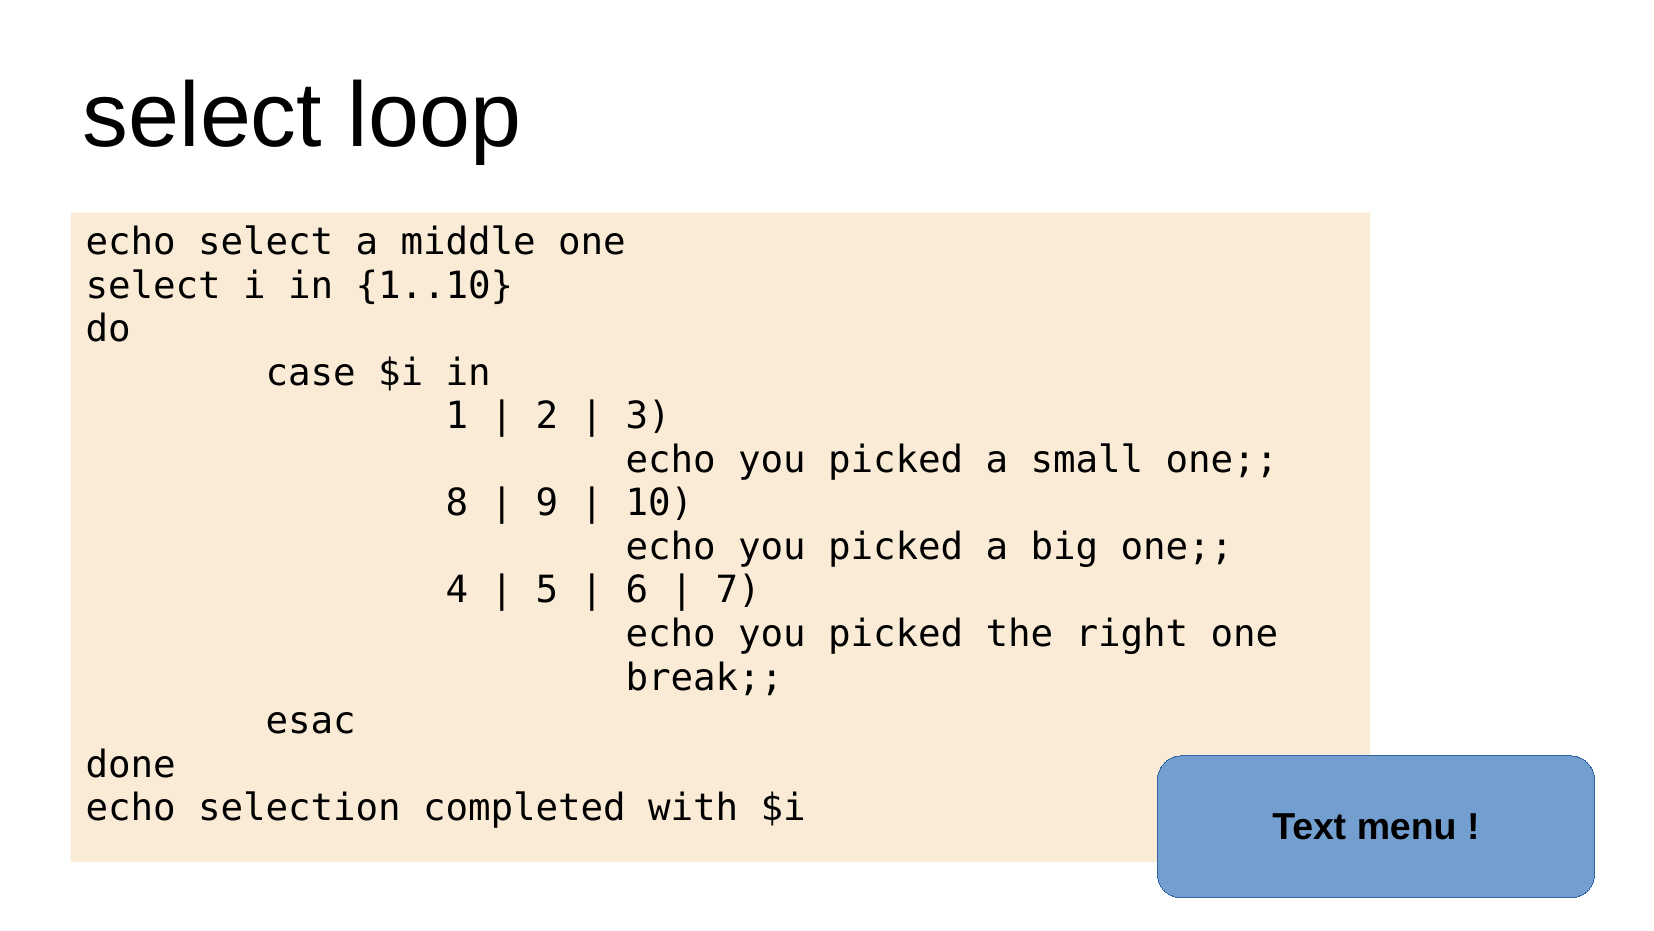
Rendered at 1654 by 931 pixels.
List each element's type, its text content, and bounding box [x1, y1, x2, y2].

text_box echo select a middle one select i in {1..10} do case $i in 1 | 2 | 3) echo you picked a small one;; 8 | 9 | 10) echo you picked a big one;; 4 | 5 | 6 | 7) echo you picked the right one break;; esac done echo selection completed with $i [70, 212, 1371, 863]
text_box Text menu ! [1157, 755, 1595, 898]
title select loop [82, 37, 1571, 193]
